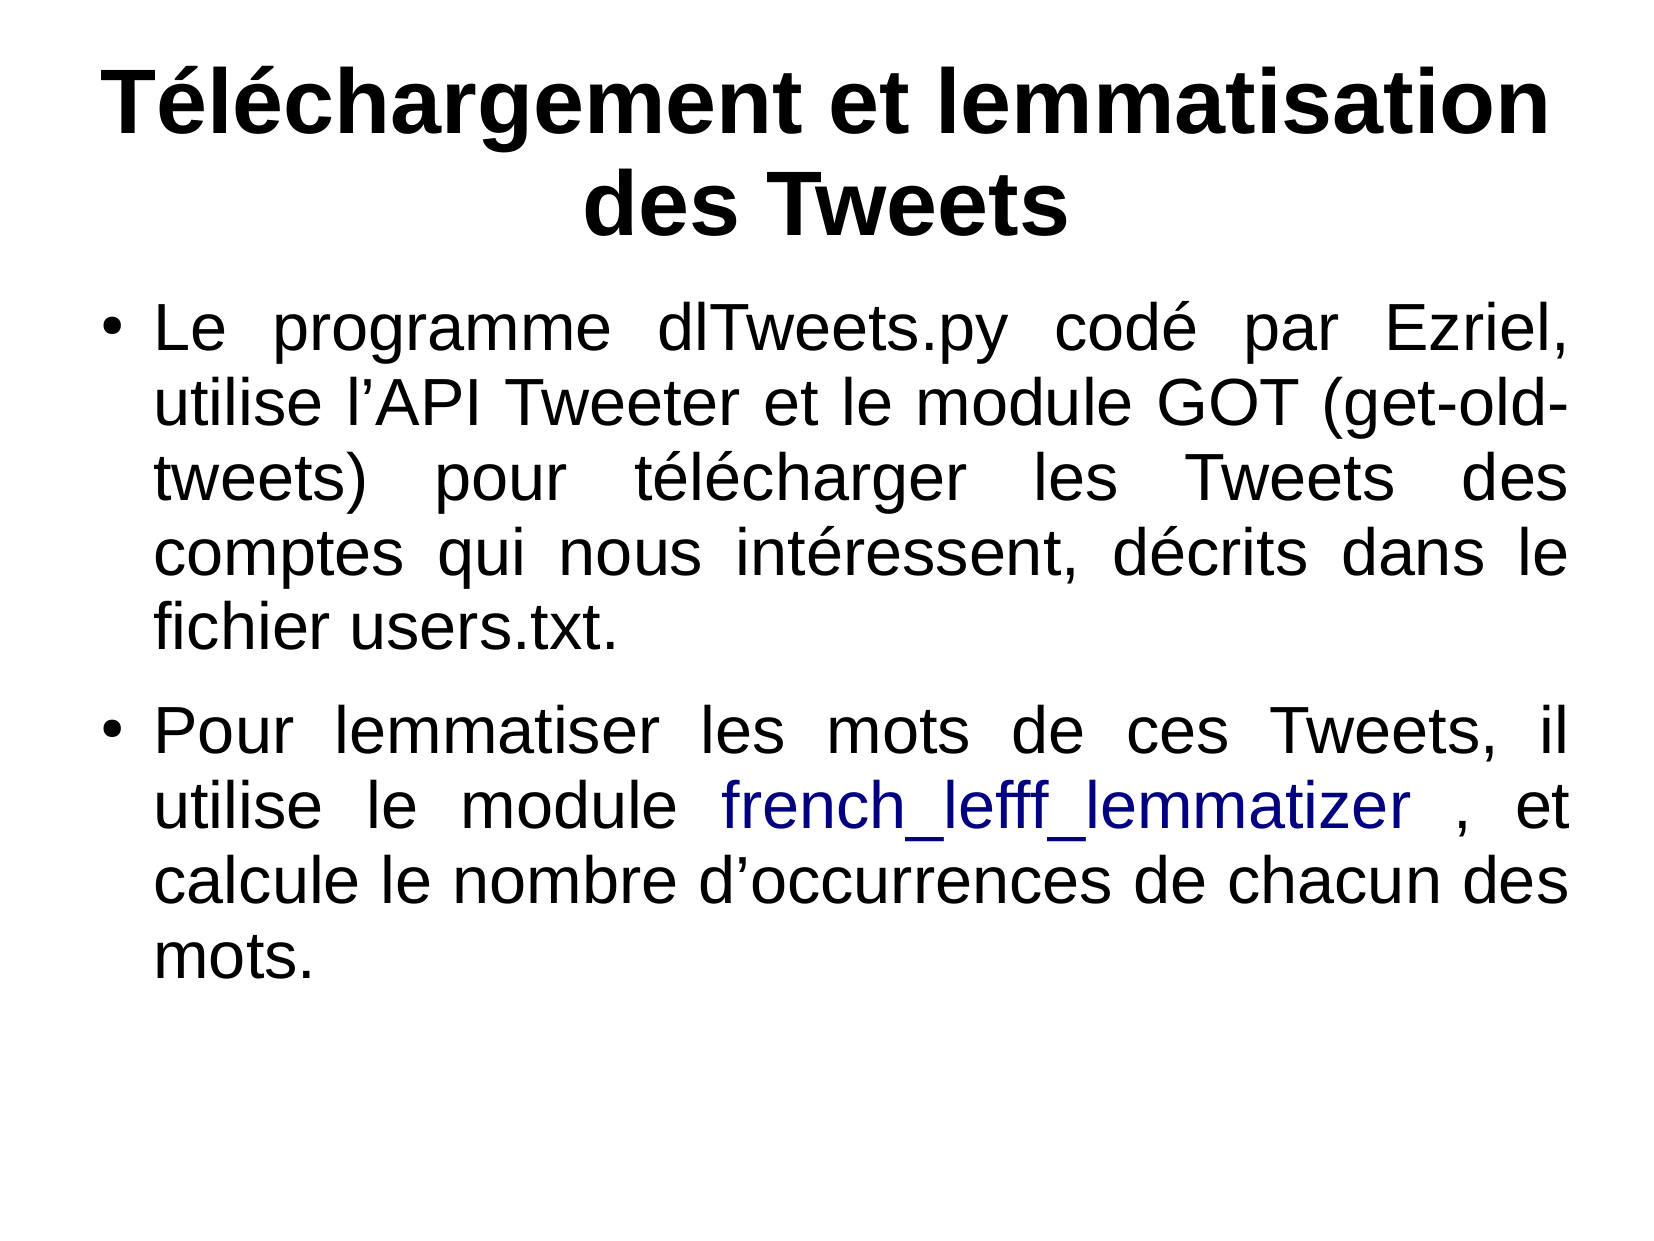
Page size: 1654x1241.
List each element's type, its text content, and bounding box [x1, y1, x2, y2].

list Le programme dlTweets.py codé par Ezriel, utilise l’API Tweeter et le module GOT (get-old-tweets) pour télécharger les Tweets des comptes qui nous intéressent, décrits dans le fichier users.txt. Pour lemmatiser les mots de ces Tweets, il utilise le module french_lefff_lemmatizer , et calcule le nombre d’occurrences de chacun des mots. [82, 290, 1571, 1010]
title Téléchargement et lemmatisation des Tweets [82, 49, 1571, 257]
